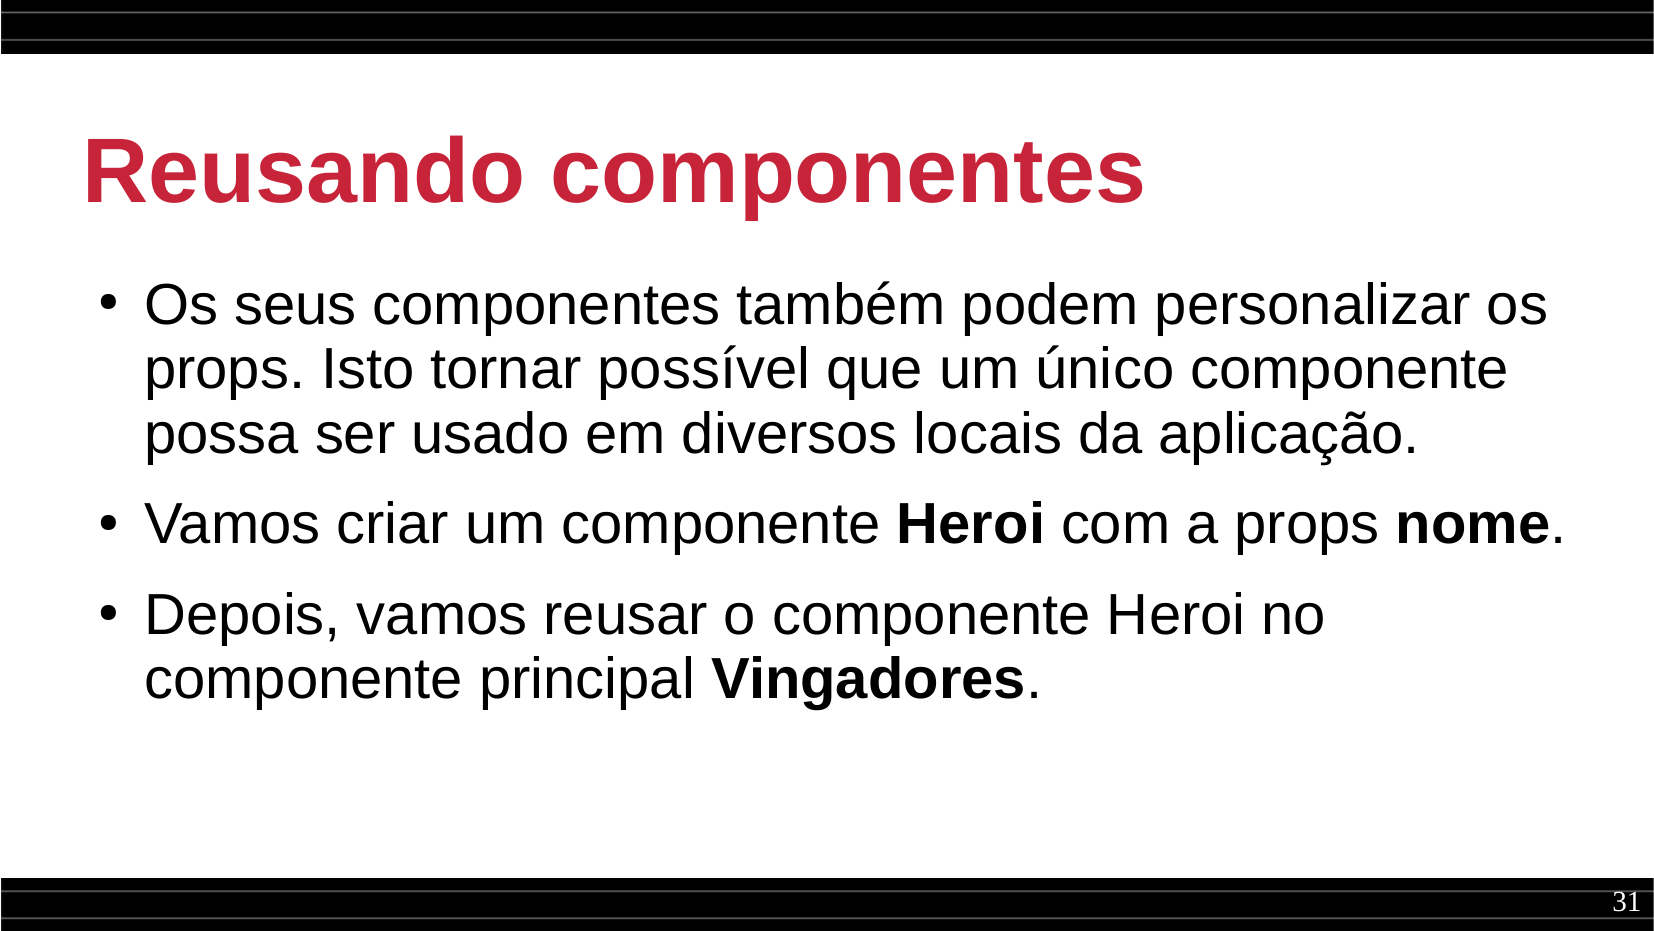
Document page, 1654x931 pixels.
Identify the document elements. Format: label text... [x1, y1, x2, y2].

title Reusando componentes [82, 92, 1571, 249]
picture [1, 0, 1654, 54]
list Os seus componentes também podem personalizar os props. Isto tornar possível que um único componente possa ser usado em diversos locais da aplicação. Vamos criar um componente Heroi com a props nome. Depois, vamos reusar o componente Heroi no componente principal Vingadores. [82, 271, 1571, 758]
picture [1, 878, 1654, 931]
